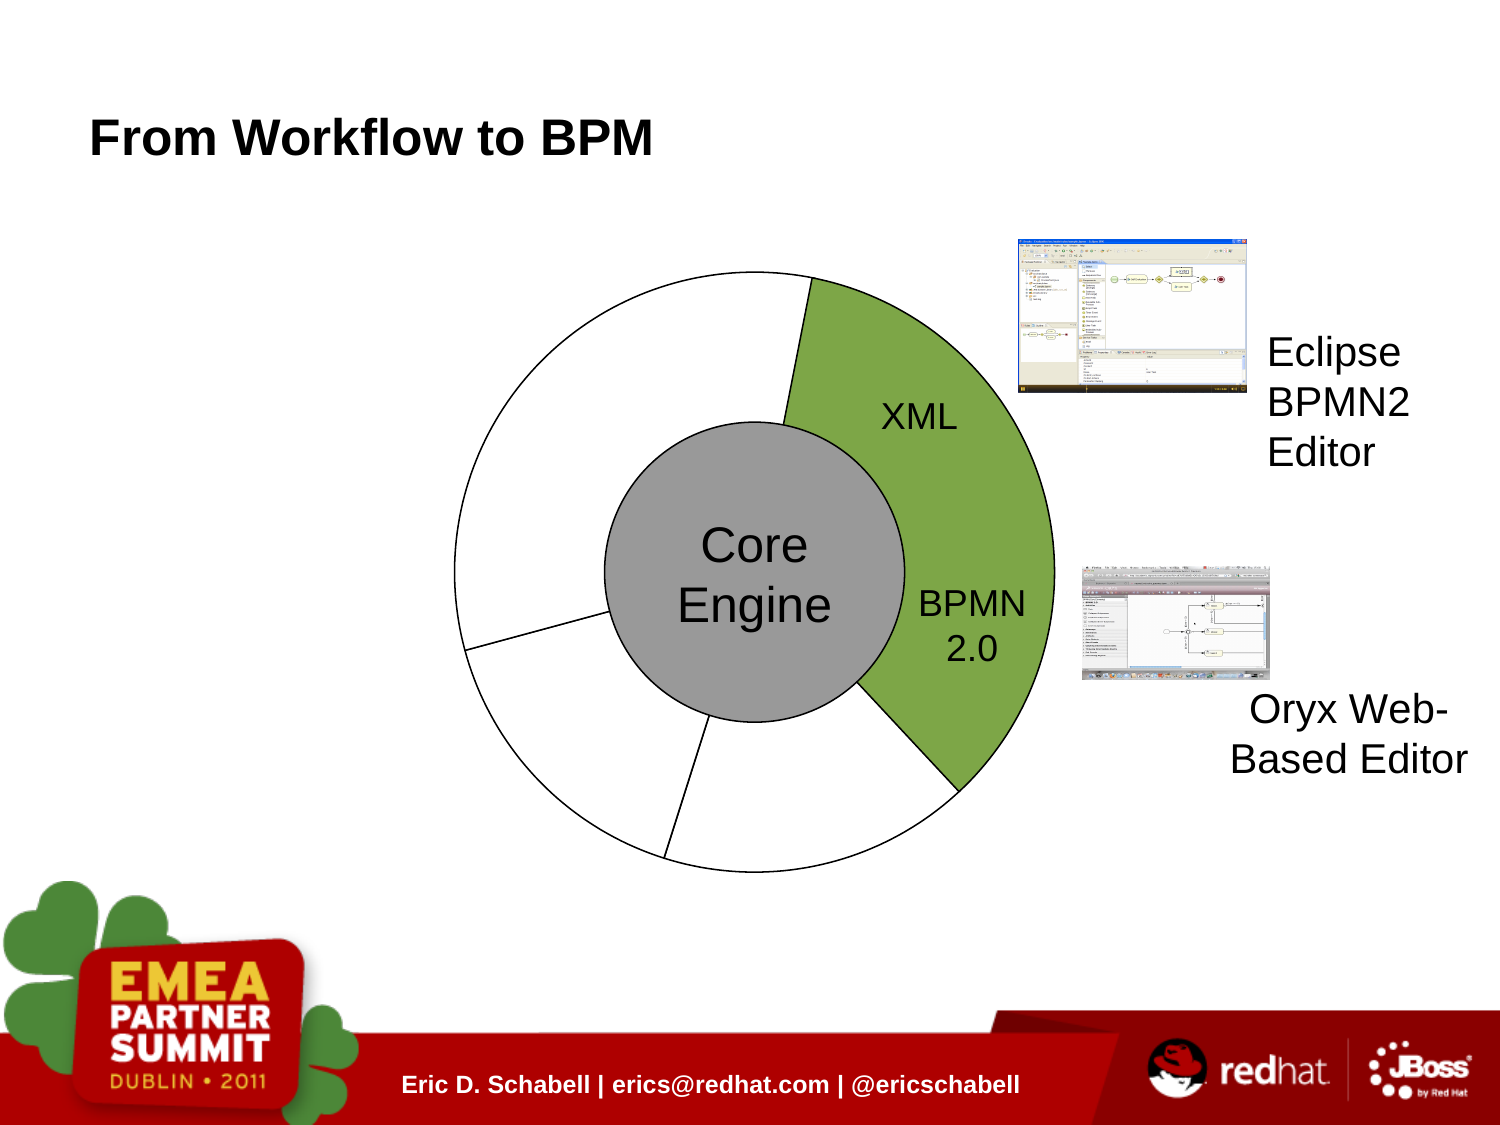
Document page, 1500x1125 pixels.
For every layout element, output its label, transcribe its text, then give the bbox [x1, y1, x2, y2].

picture [1018, 239, 1247, 393]
text_box Core Engine [604, 422, 905, 723]
text_box Eclipse BPMN2 Editor [1252, 317, 1454, 513]
title From Workflow to BPM [74, 50, 1425, 221]
picture [0, 881, 1500, 1125]
picture [1082, 566, 1270, 680]
text_box XML [865, 384, 973, 496]
text_box Oryx Web- Based Editor [1191, 674, 1500, 810]
text_box BPMN 2.0 [903, 572, 1042, 684]
text_box [454, 272, 1055, 873]
